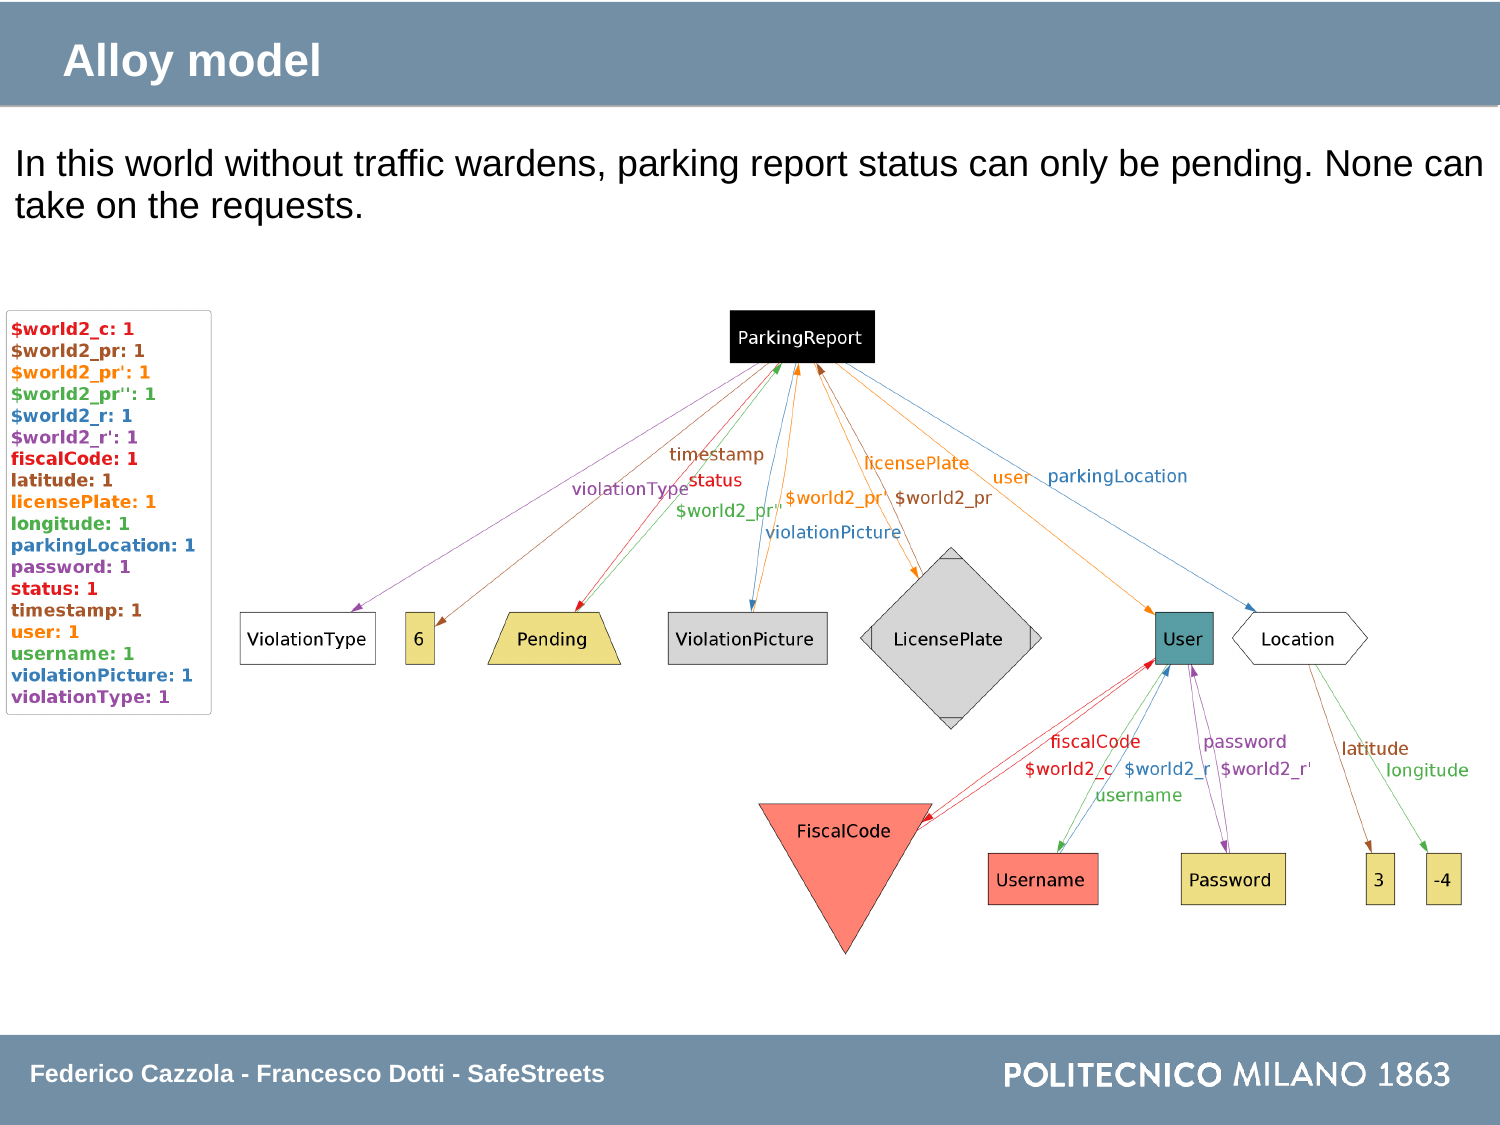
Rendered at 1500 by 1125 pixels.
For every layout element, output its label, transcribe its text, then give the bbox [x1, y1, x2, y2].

picture [998, 1049, 1456, 1098]
title Alloy model [47, 22, 1455, 135]
text_box In this world without traffic wardens, parking report status can only be pending. None can take on the requests. [0, 135, 1500, 234]
picture [0, 305, 1486, 976]
